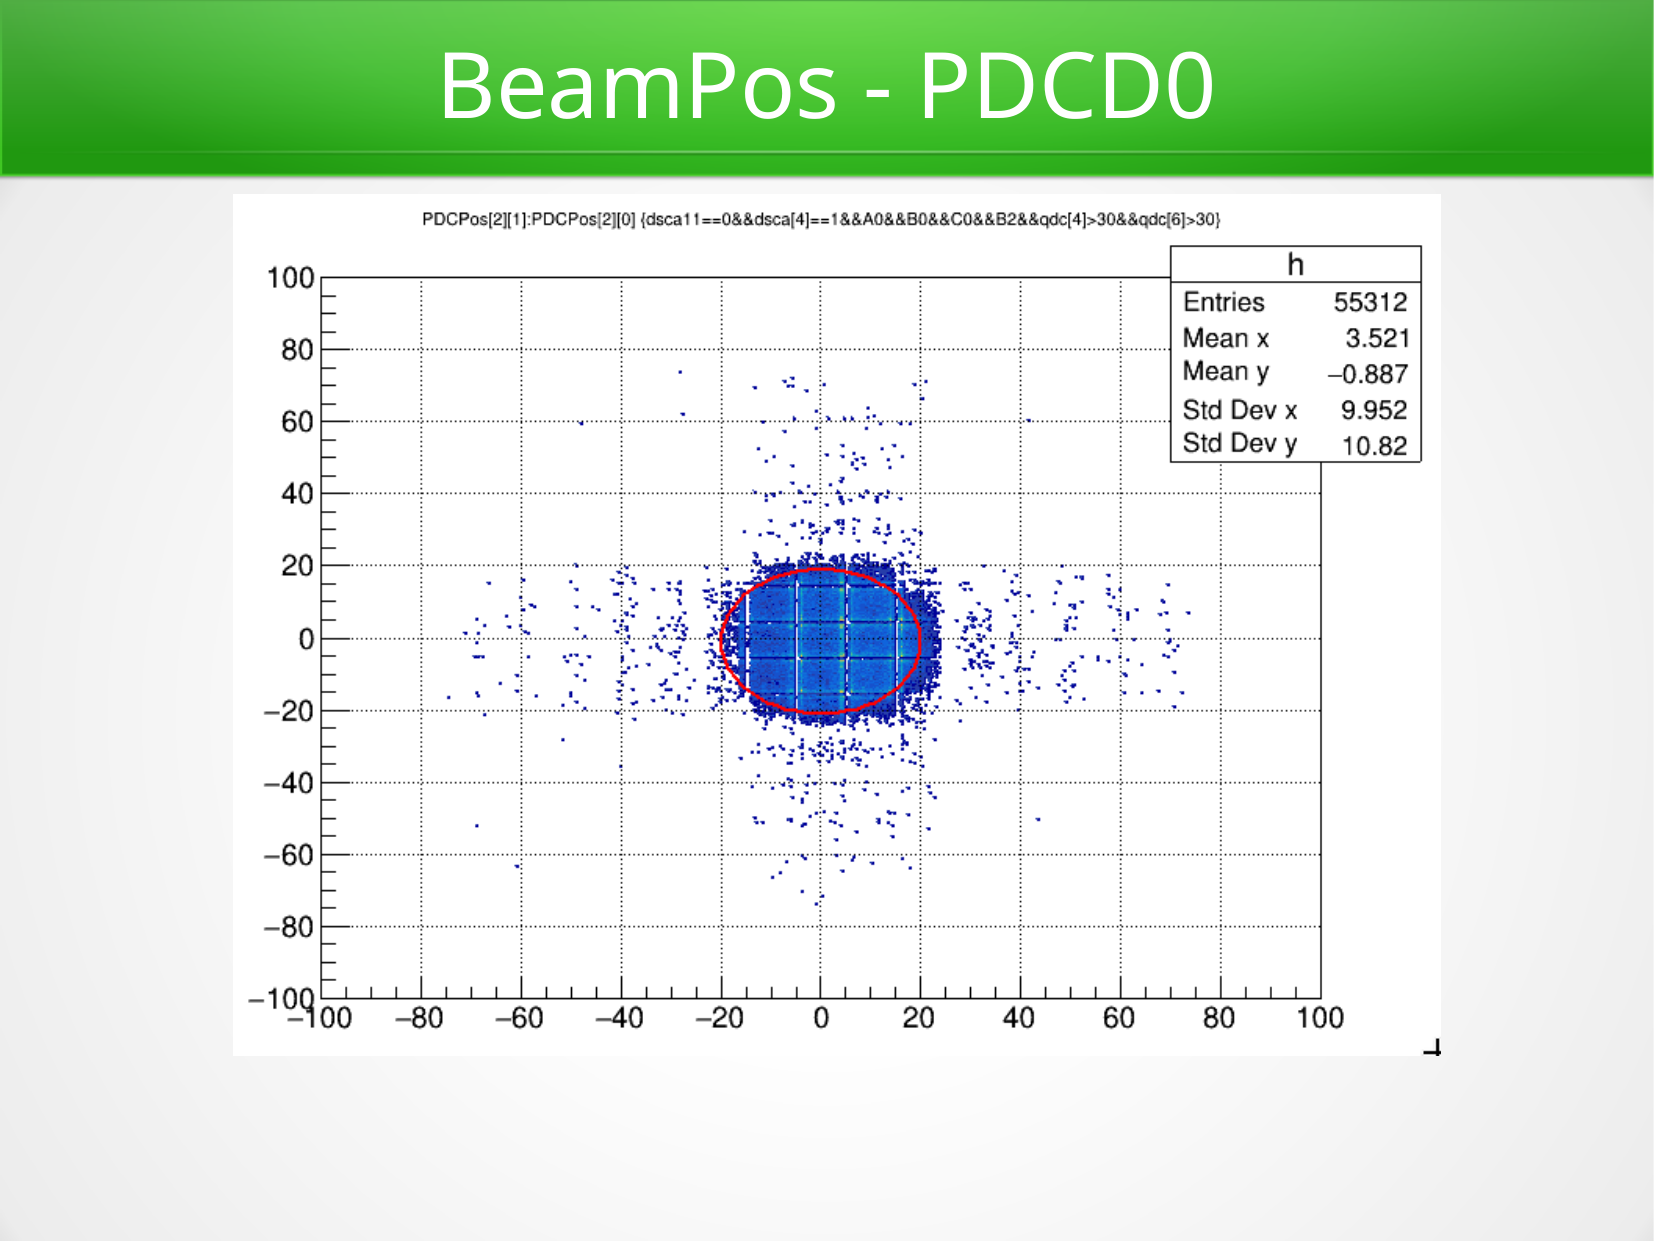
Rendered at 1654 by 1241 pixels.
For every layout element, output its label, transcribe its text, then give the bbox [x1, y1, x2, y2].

picture [0, 0, 1654, 1241]
title BeamPos - PDCD0 [82, 11, 1571, 154]
